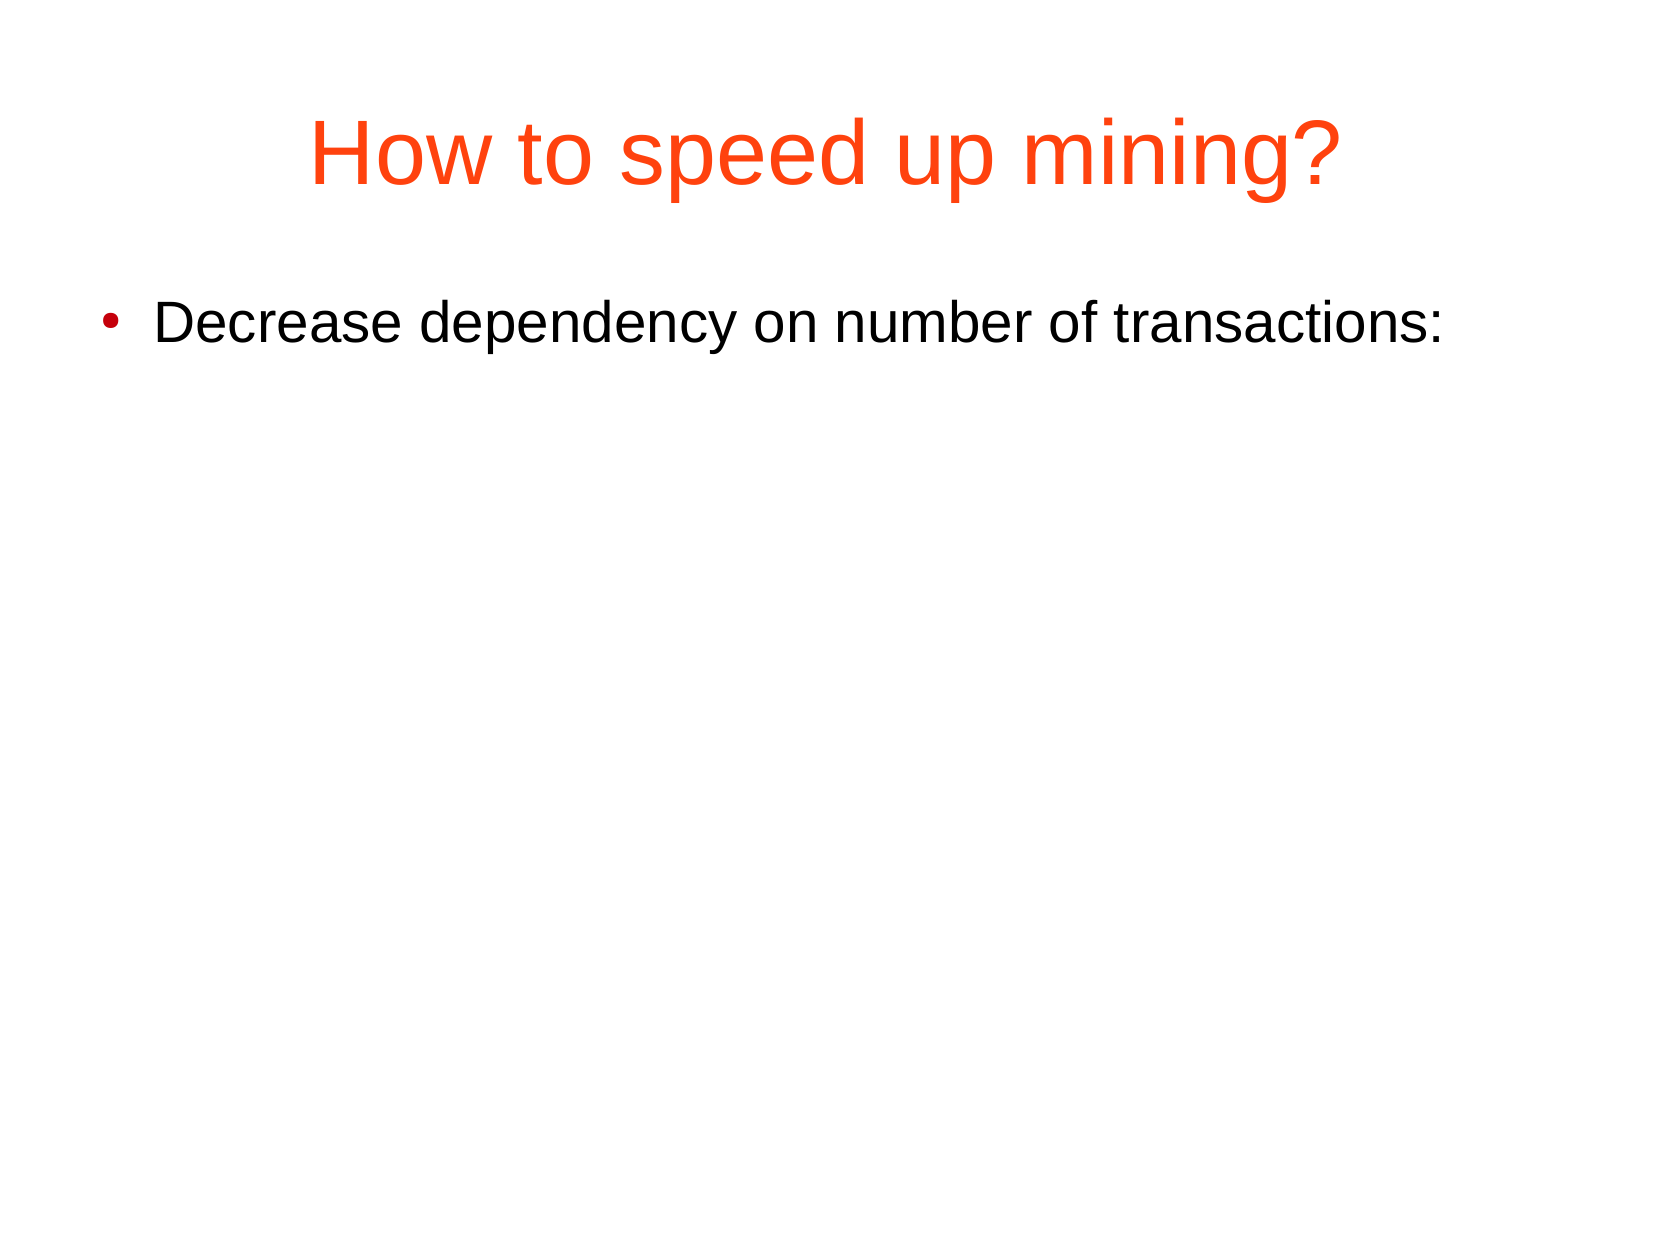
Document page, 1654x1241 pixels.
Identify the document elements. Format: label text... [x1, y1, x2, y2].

title How to speed up mining? [82, 49, 1571, 257]
list Decrease dependency on number of transactions: [82, 290, 1538, 1010]
